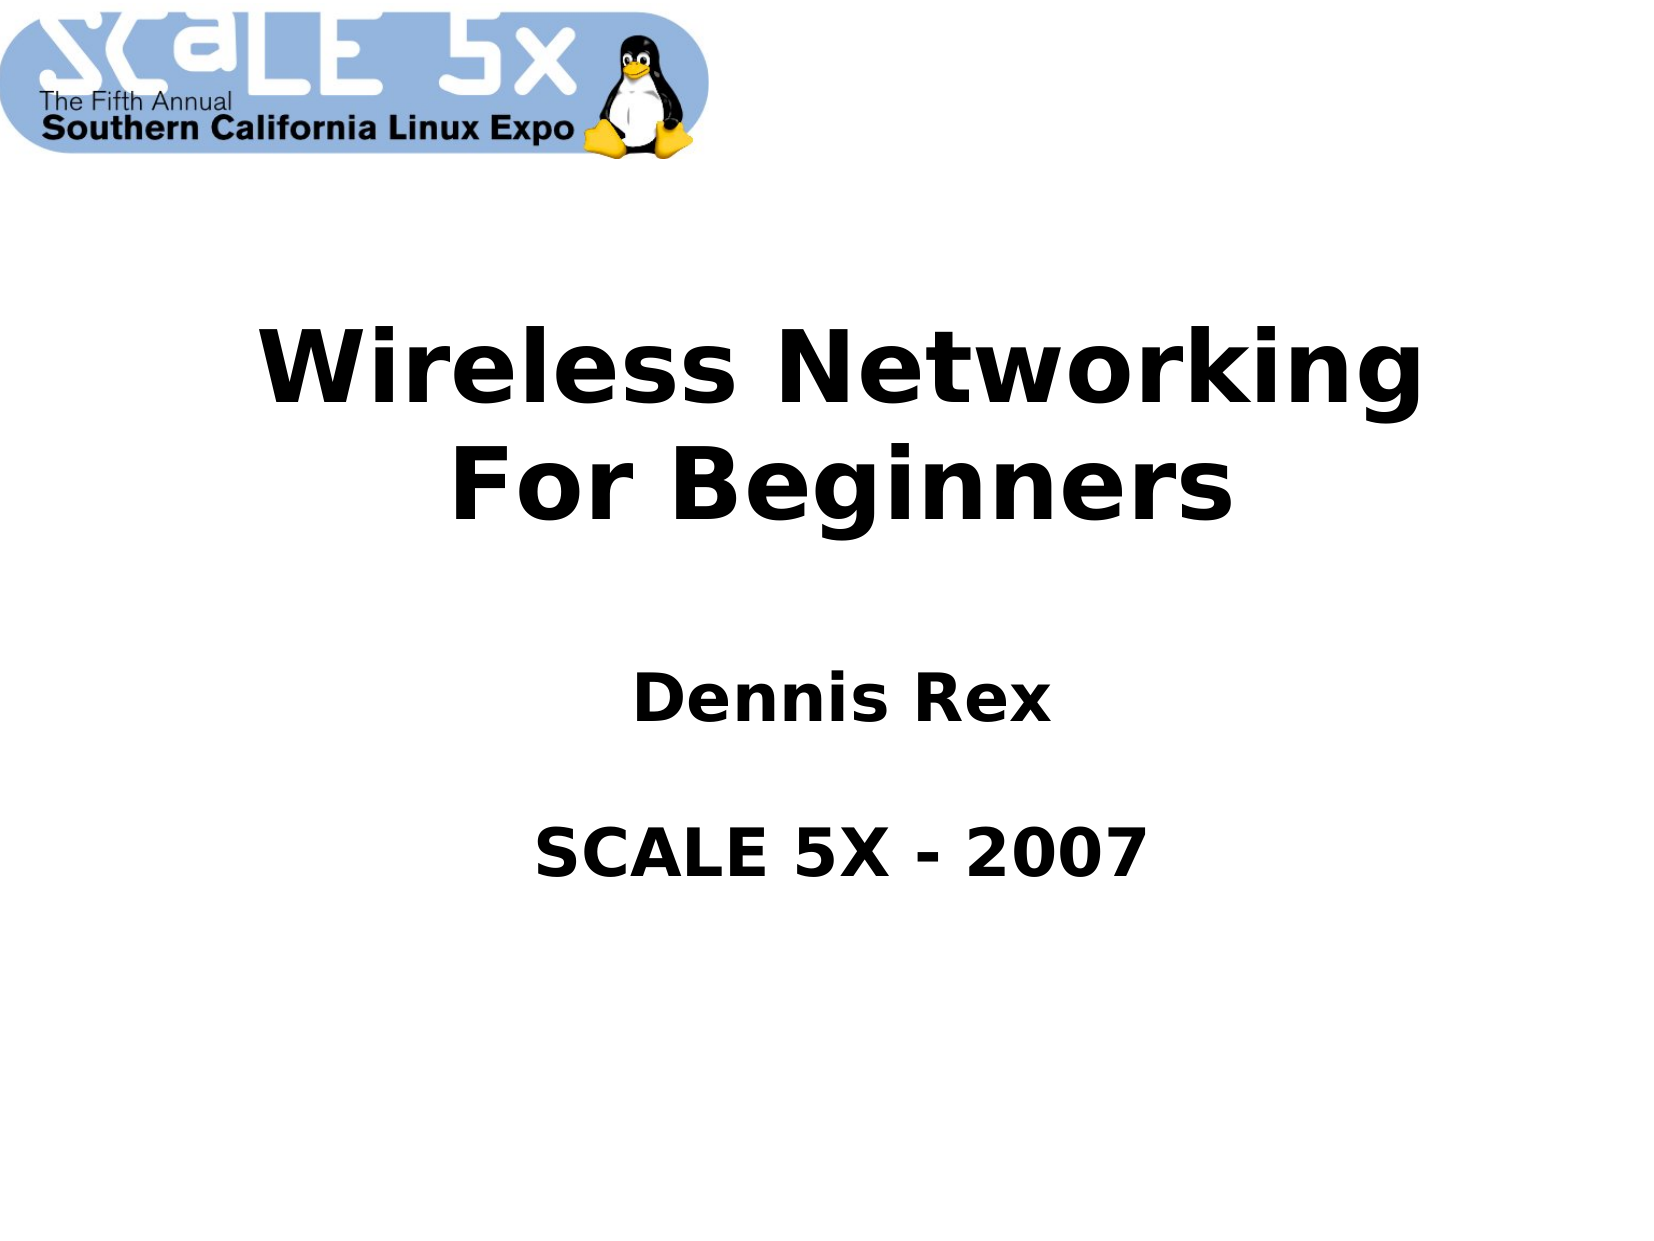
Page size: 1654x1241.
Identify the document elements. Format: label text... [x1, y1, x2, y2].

subtitle Wireless Networking For Beginners Dennis Rex SCALE 5X - 2007 [118, 210, 1531, 993]
picture [0, 3, 709, 159]
